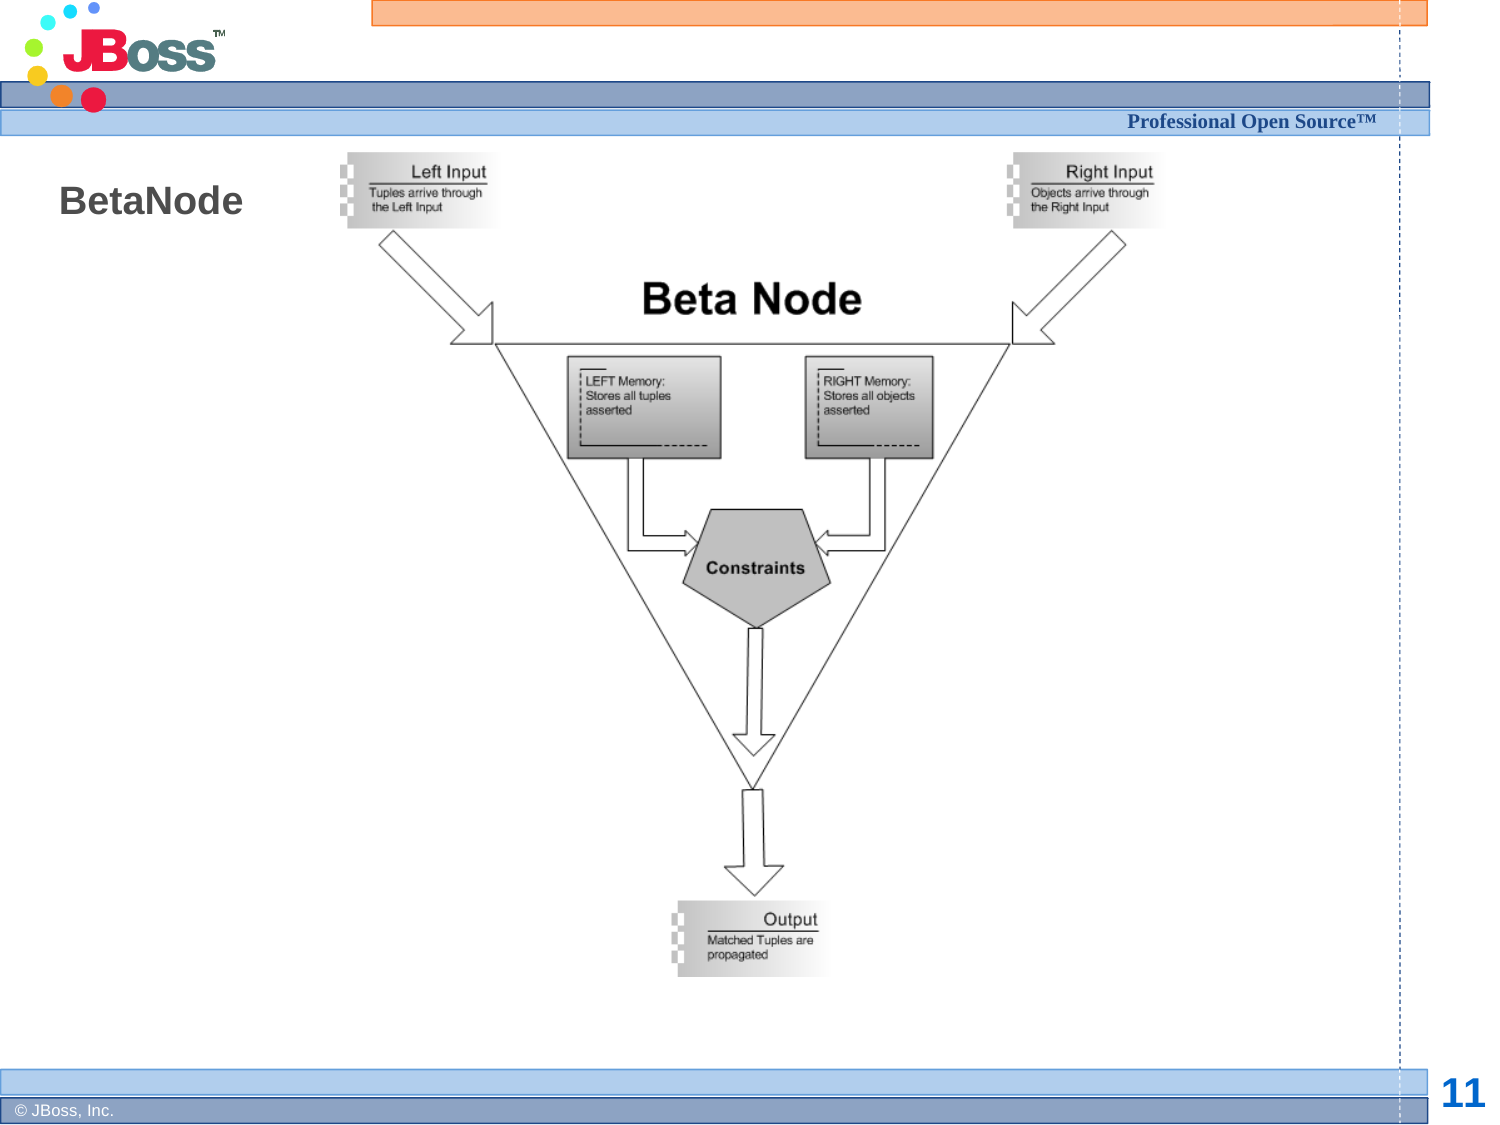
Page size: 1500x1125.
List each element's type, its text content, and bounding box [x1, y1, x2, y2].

title BetaNode [59, 118, 1347, 284]
picture [340, 151, 1166, 977]
